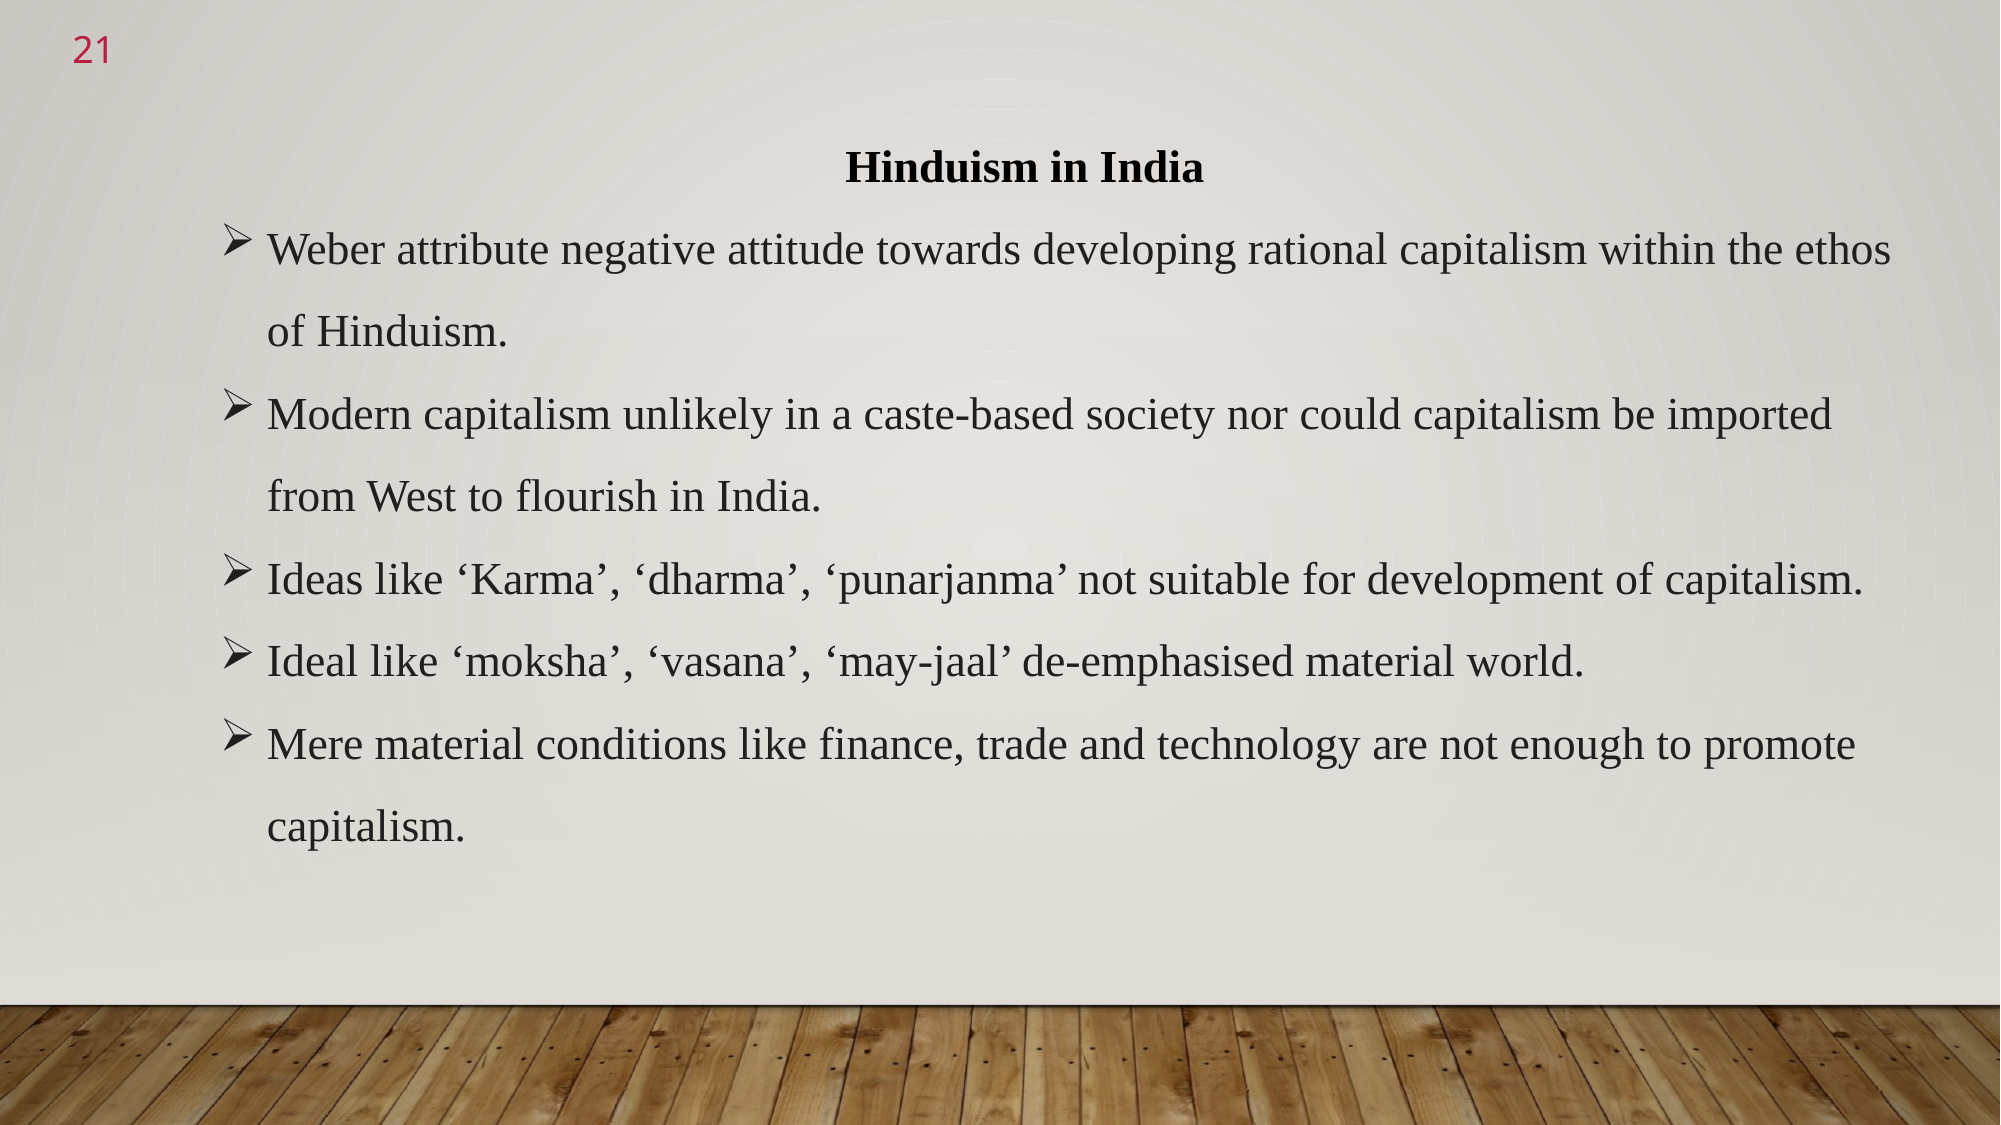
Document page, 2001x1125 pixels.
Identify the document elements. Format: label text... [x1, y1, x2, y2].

picture [0, 1005, 2000, 1125]
slide_number 21 [0, 18, 131, 102]
text_box Hinduism in India Weber attribute negative attitude towards developing rational capitalism within the ethos of Hinduism. Modern capitalism unlikely in a caste-based society nor could capitalism be imported from West to flourish in India. Ideas like ‘Karma’, ‘dharma’, ‘punarjanma’ not suitable for development of capitalism. Ideal like ‘moksha’, ‘vasana’, ‘may-jaal’ de-emphasised material world. Mere material conditions like finance, trade and technology are not enough to promote capitalism. [130, 101, 1920, 859]
